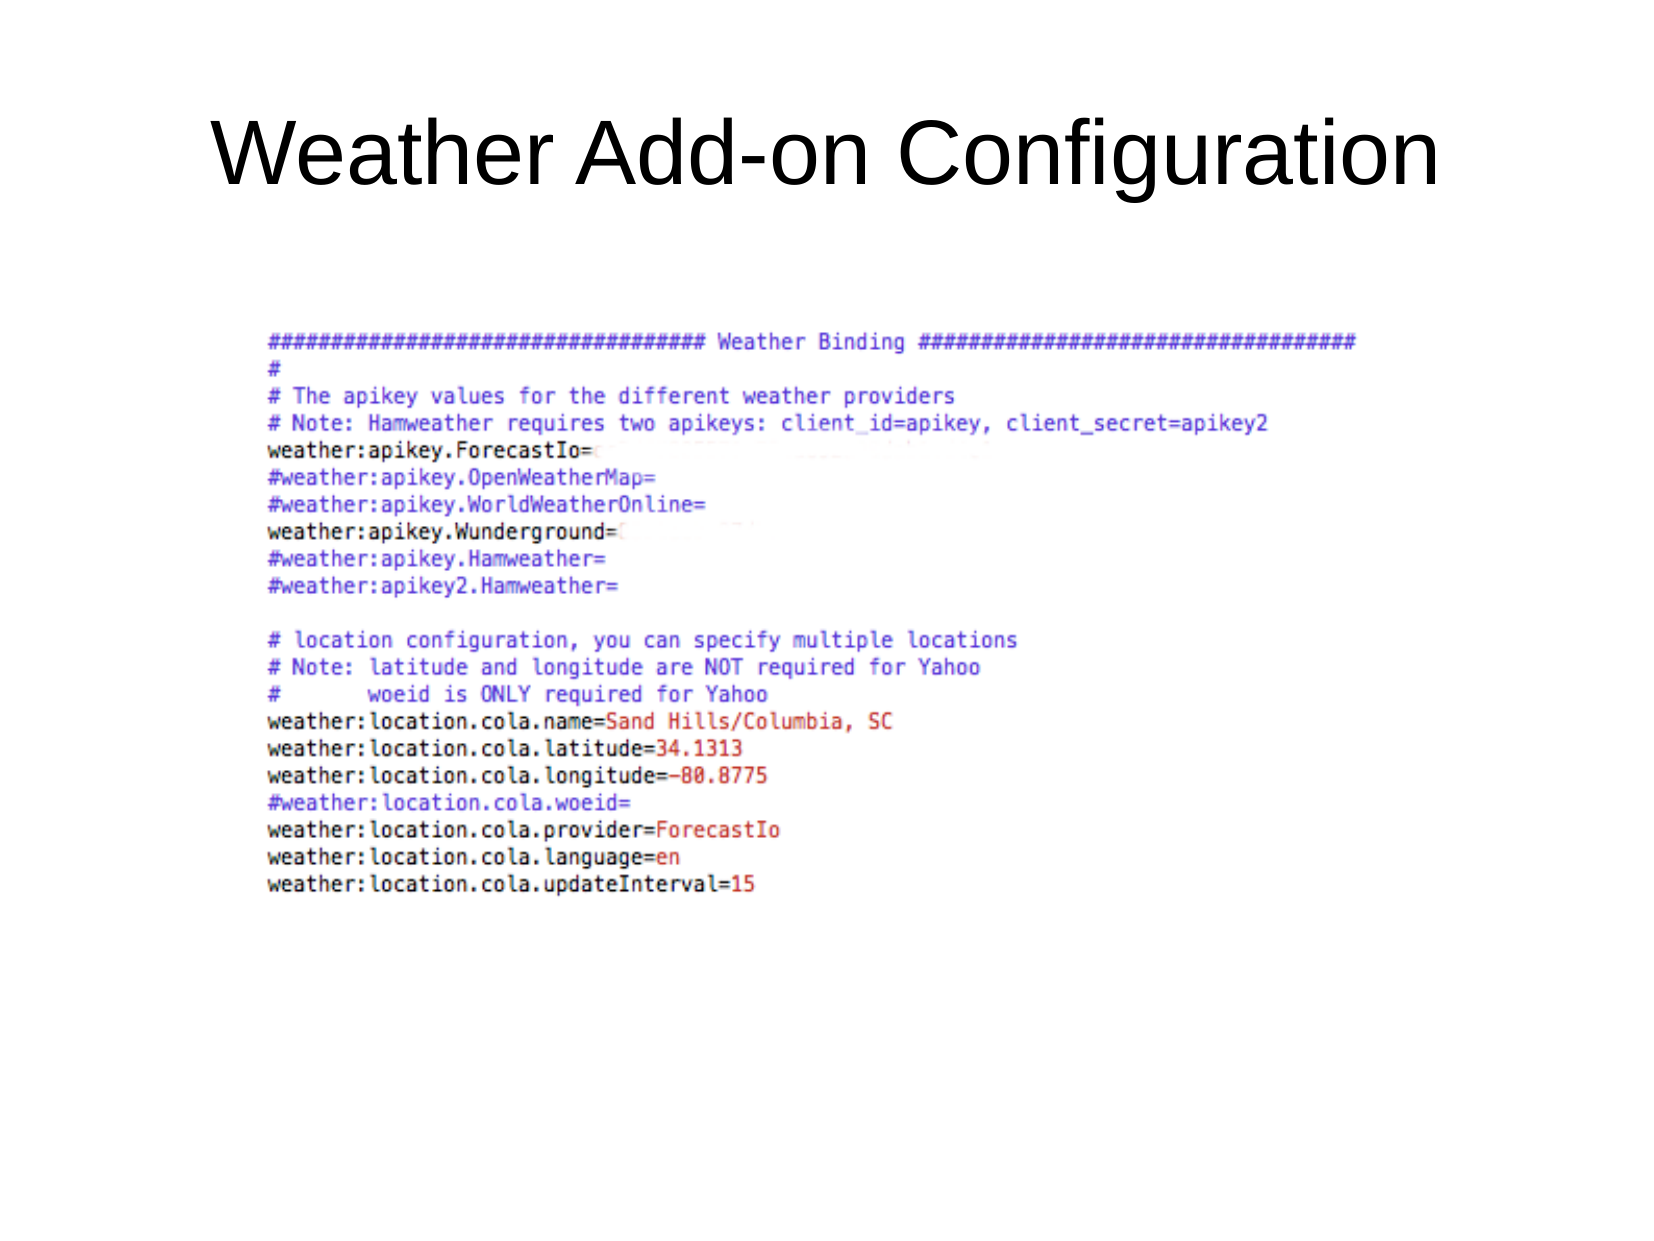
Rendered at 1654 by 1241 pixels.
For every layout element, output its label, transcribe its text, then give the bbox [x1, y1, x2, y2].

title Weather Add-on Configuration [82, 49, 1571, 257]
picture [258, 327, 1400, 914]
